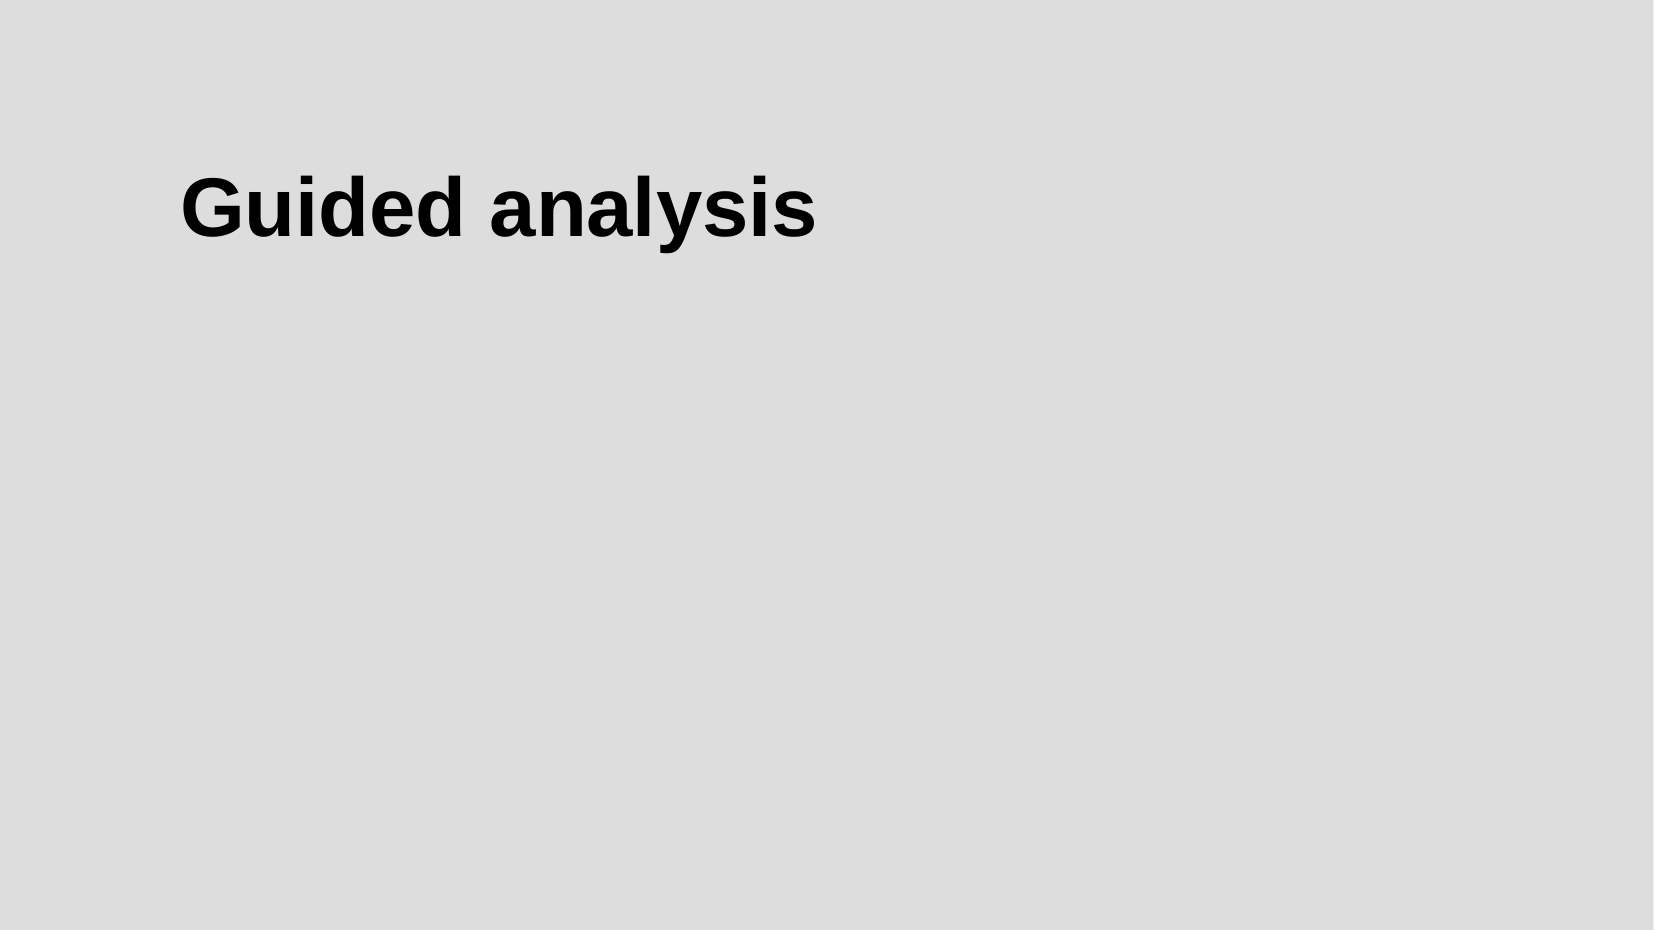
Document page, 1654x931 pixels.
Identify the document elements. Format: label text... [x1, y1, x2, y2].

text_box [0, 0, 1654, 931]
text_box Guided analysis [165, 153, 945, 262]
